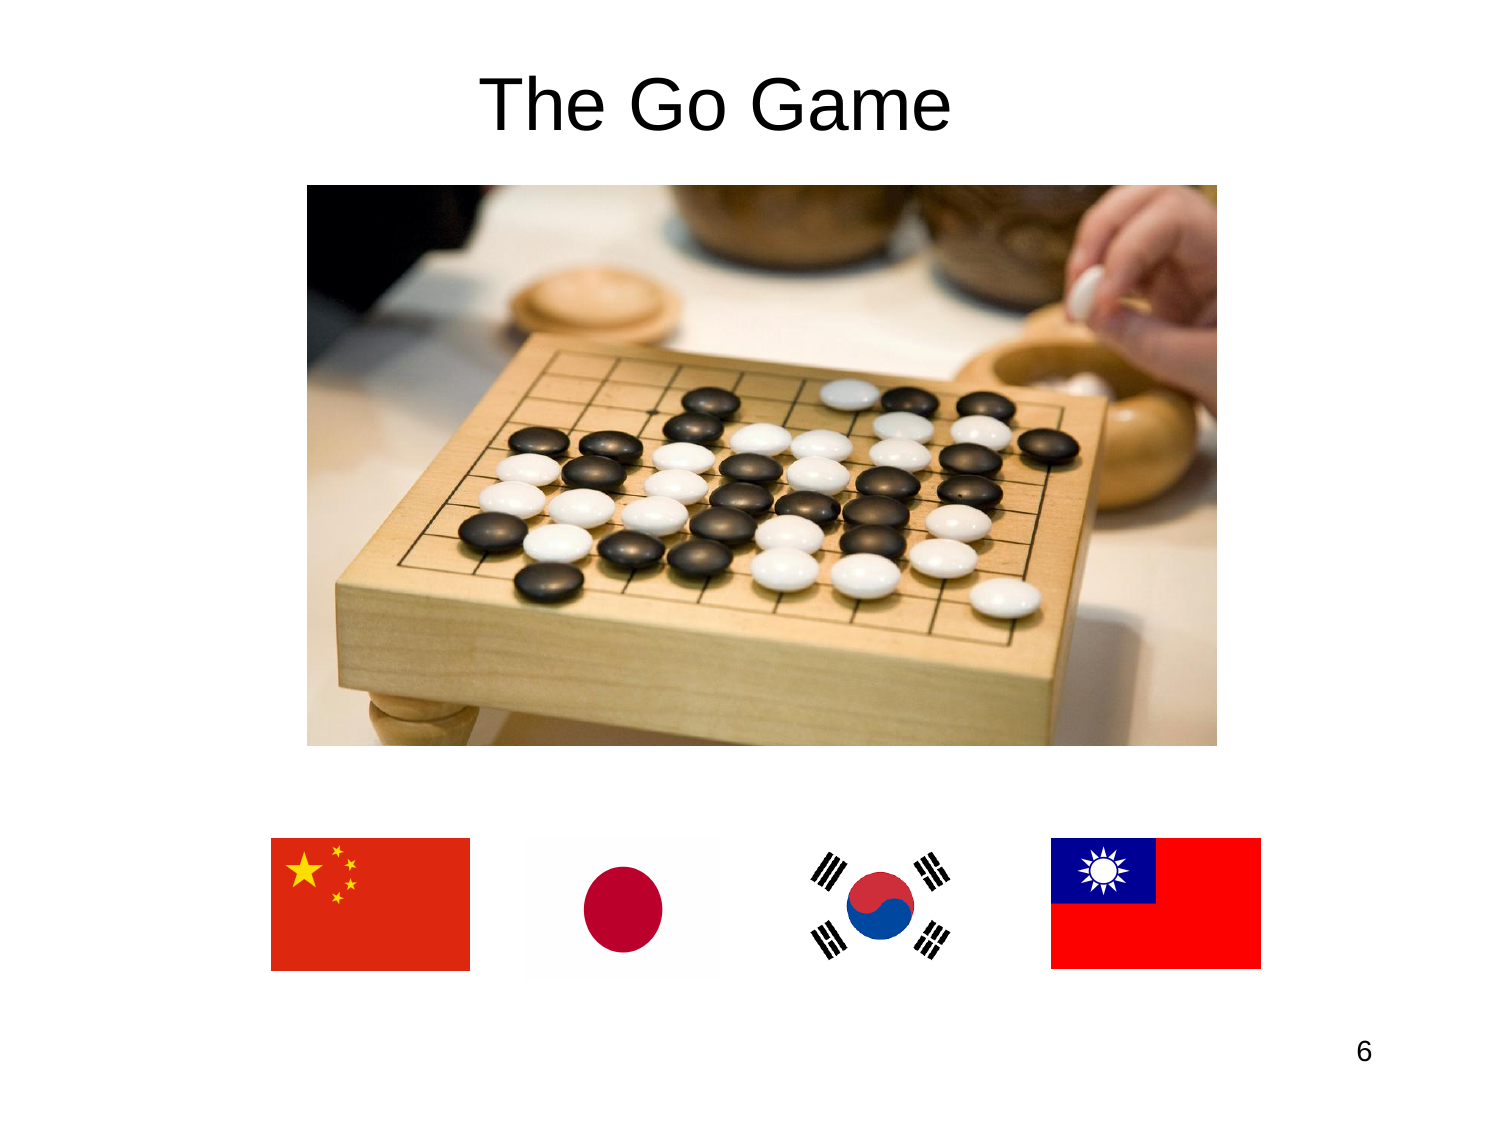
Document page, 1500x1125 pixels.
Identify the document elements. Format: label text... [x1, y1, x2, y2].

picture [525, 838, 721, 981]
text_box <numéro> [1187, 1025, 1388, 1088]
picture [307, 185, 1217, 746]
picture [1051, 838, 1261, 969]
picture [271, 838, 470, 971]
picture [779, 838, 981, 973]
text_box The Go Game [463, 48, 969, 154]
